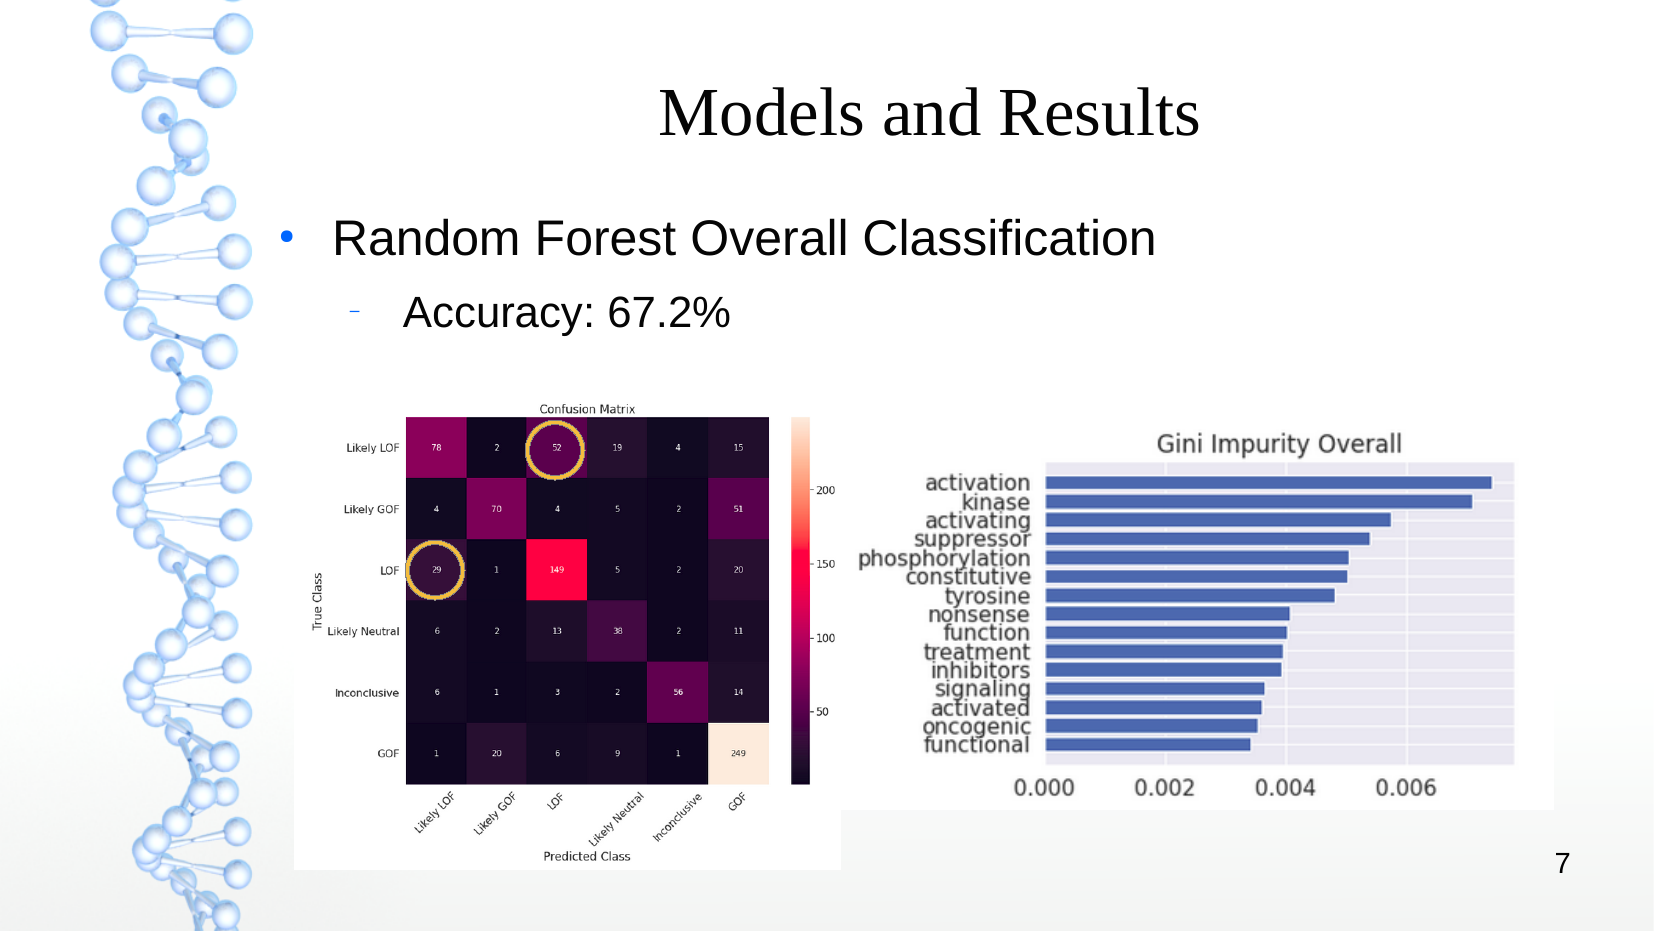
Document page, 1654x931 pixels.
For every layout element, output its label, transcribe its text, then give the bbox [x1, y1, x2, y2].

text_box [405, 540, 466, 601]
title Models and Results [265, 35, 1595, 189]
text_box [525, 420, 586, 481]
list Random Forest Overall Classification Accuracy: 67.2% [261, 210, 1591, 750]
picture [0, 0, 1654, 931]
